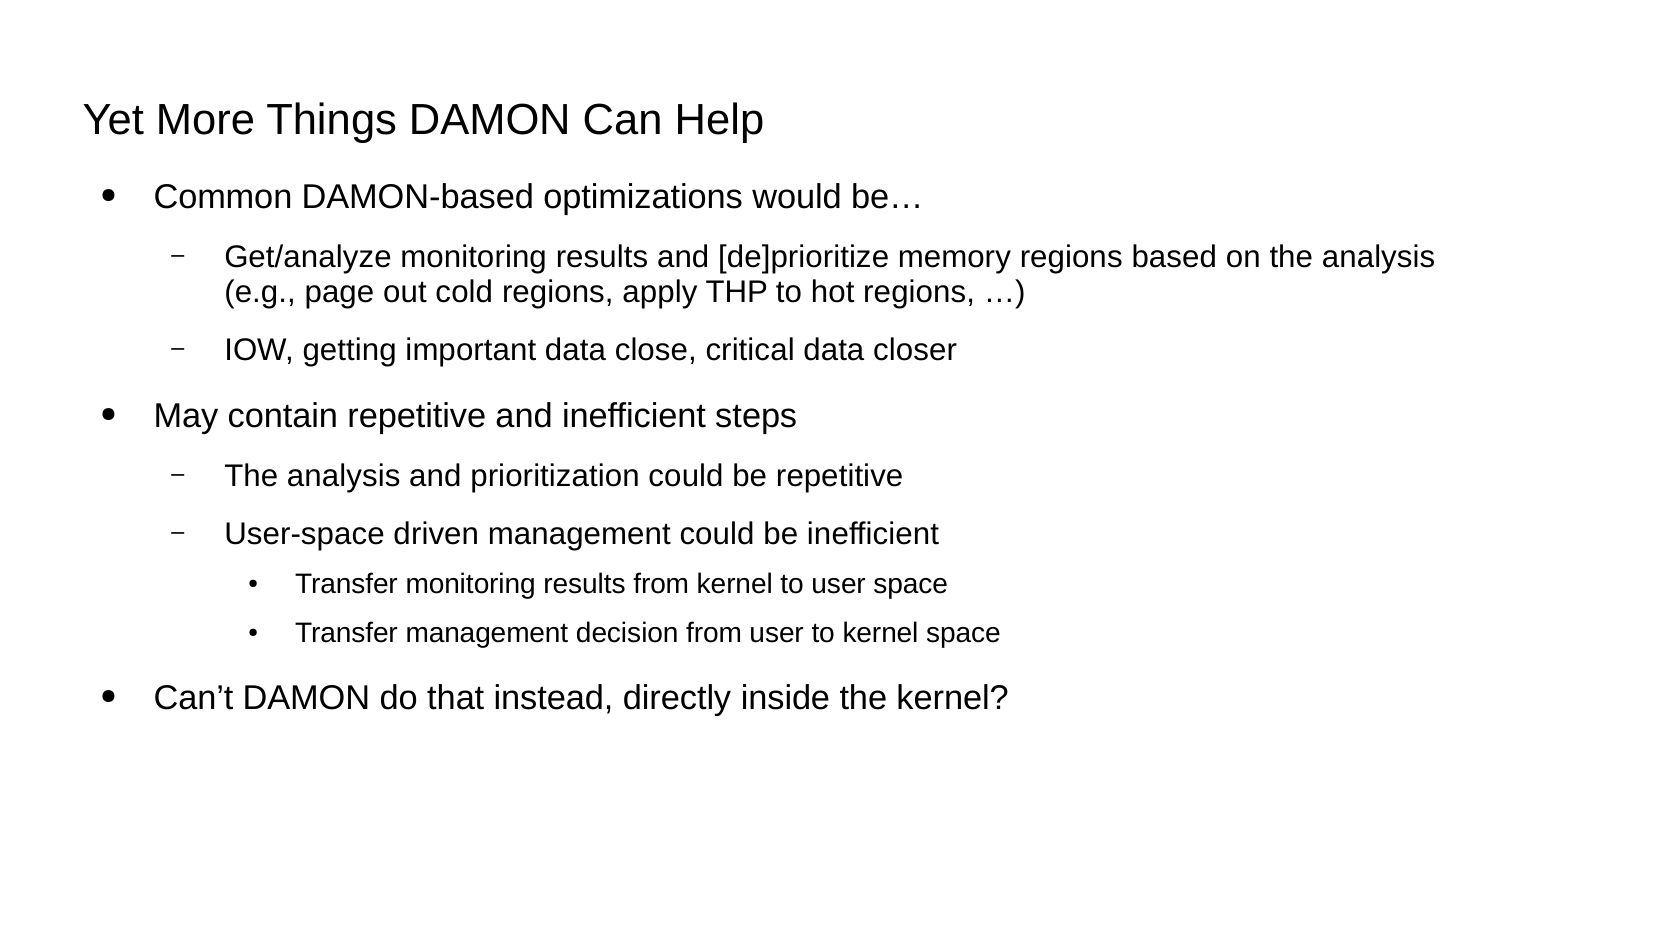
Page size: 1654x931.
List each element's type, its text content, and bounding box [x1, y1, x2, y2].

list Common DAMON-based optimizations would be… Get/analyze monitoring results and [de]prioritize memory regions based on the analysis (e.g., page out cold regions, apply THP to hot regions, …) IOW, getting important data close, critical data closer May contain repetitive and inefficient steps The analysis and prioritization could be repetitive User-space driven management could be inefficient Transfer monitoring results from kernel to user space Transfer management decision from user to kernel space Can’t DAMON do that instead, directly inside the kernel? [82, 177, 1571, 833]
title Yet More Things DAMON Can Help [82, 81, 1571, 157]
